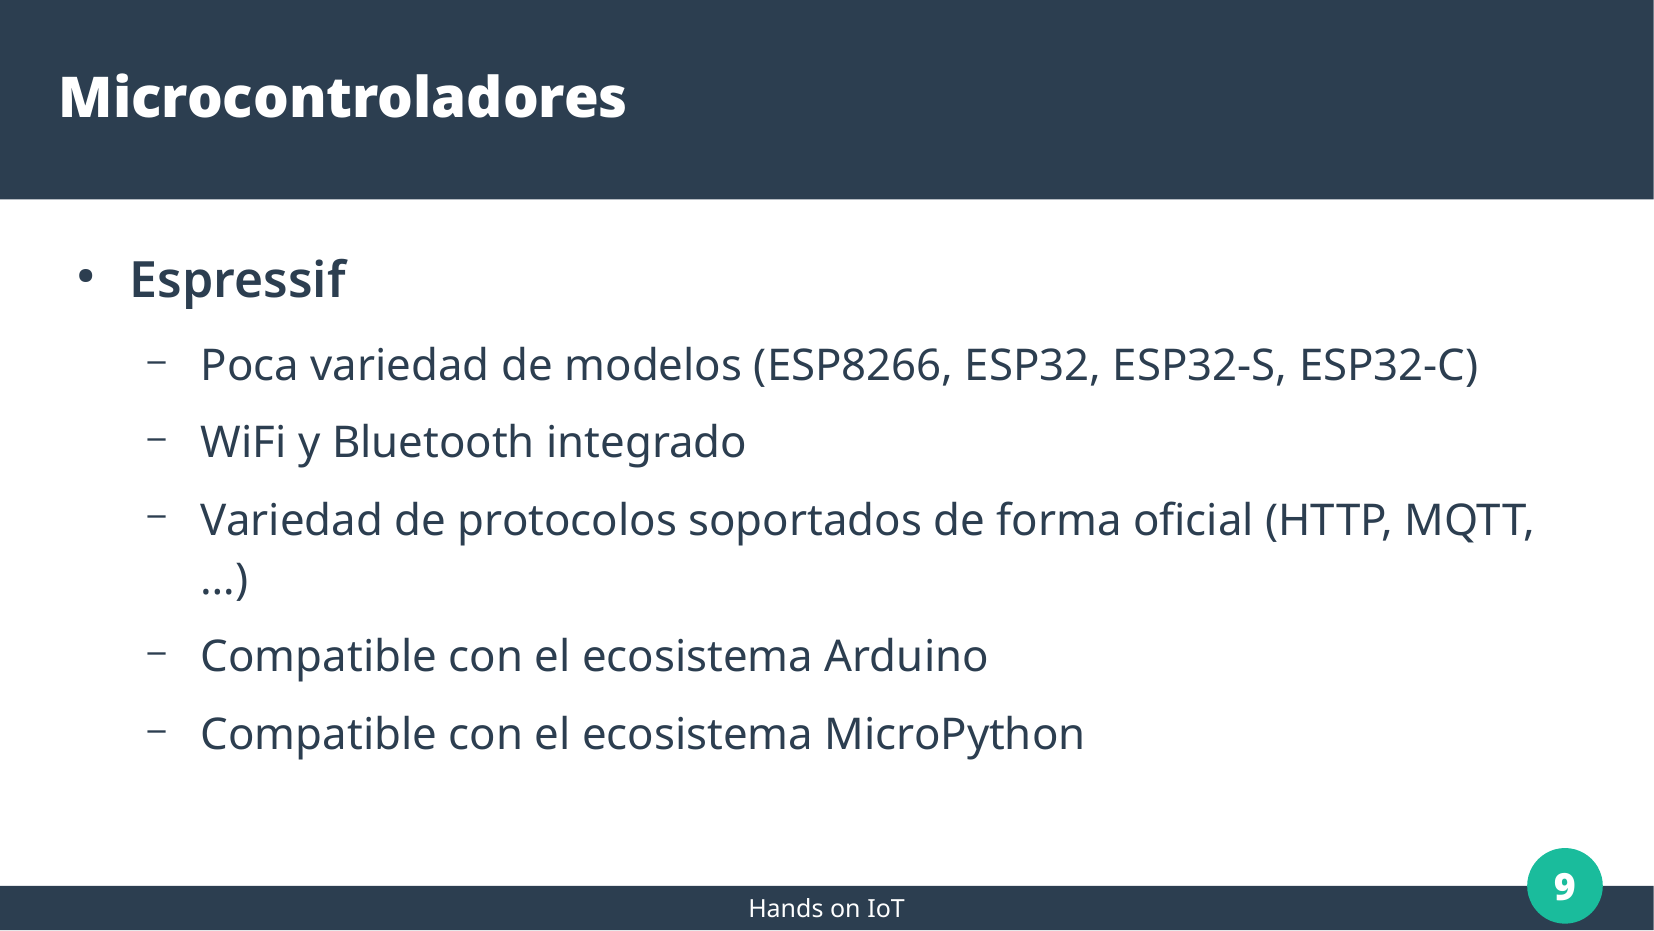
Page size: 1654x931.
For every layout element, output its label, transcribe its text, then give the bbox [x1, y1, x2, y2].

list Espressif Poca variedad de modelos (ESP8266, ESP32, ESP32-S, ESP32-C) WiFi y Bluetooth integrado Variedad de protocolos soportados de forma oficial (HTTP, MQTT, …) Compatible con el ecosistema Arduino Compatible con el ecosistema MicroPython [59, 243, 1595, 864]
title Microcontroladores [59, 37, 1595, 155]
